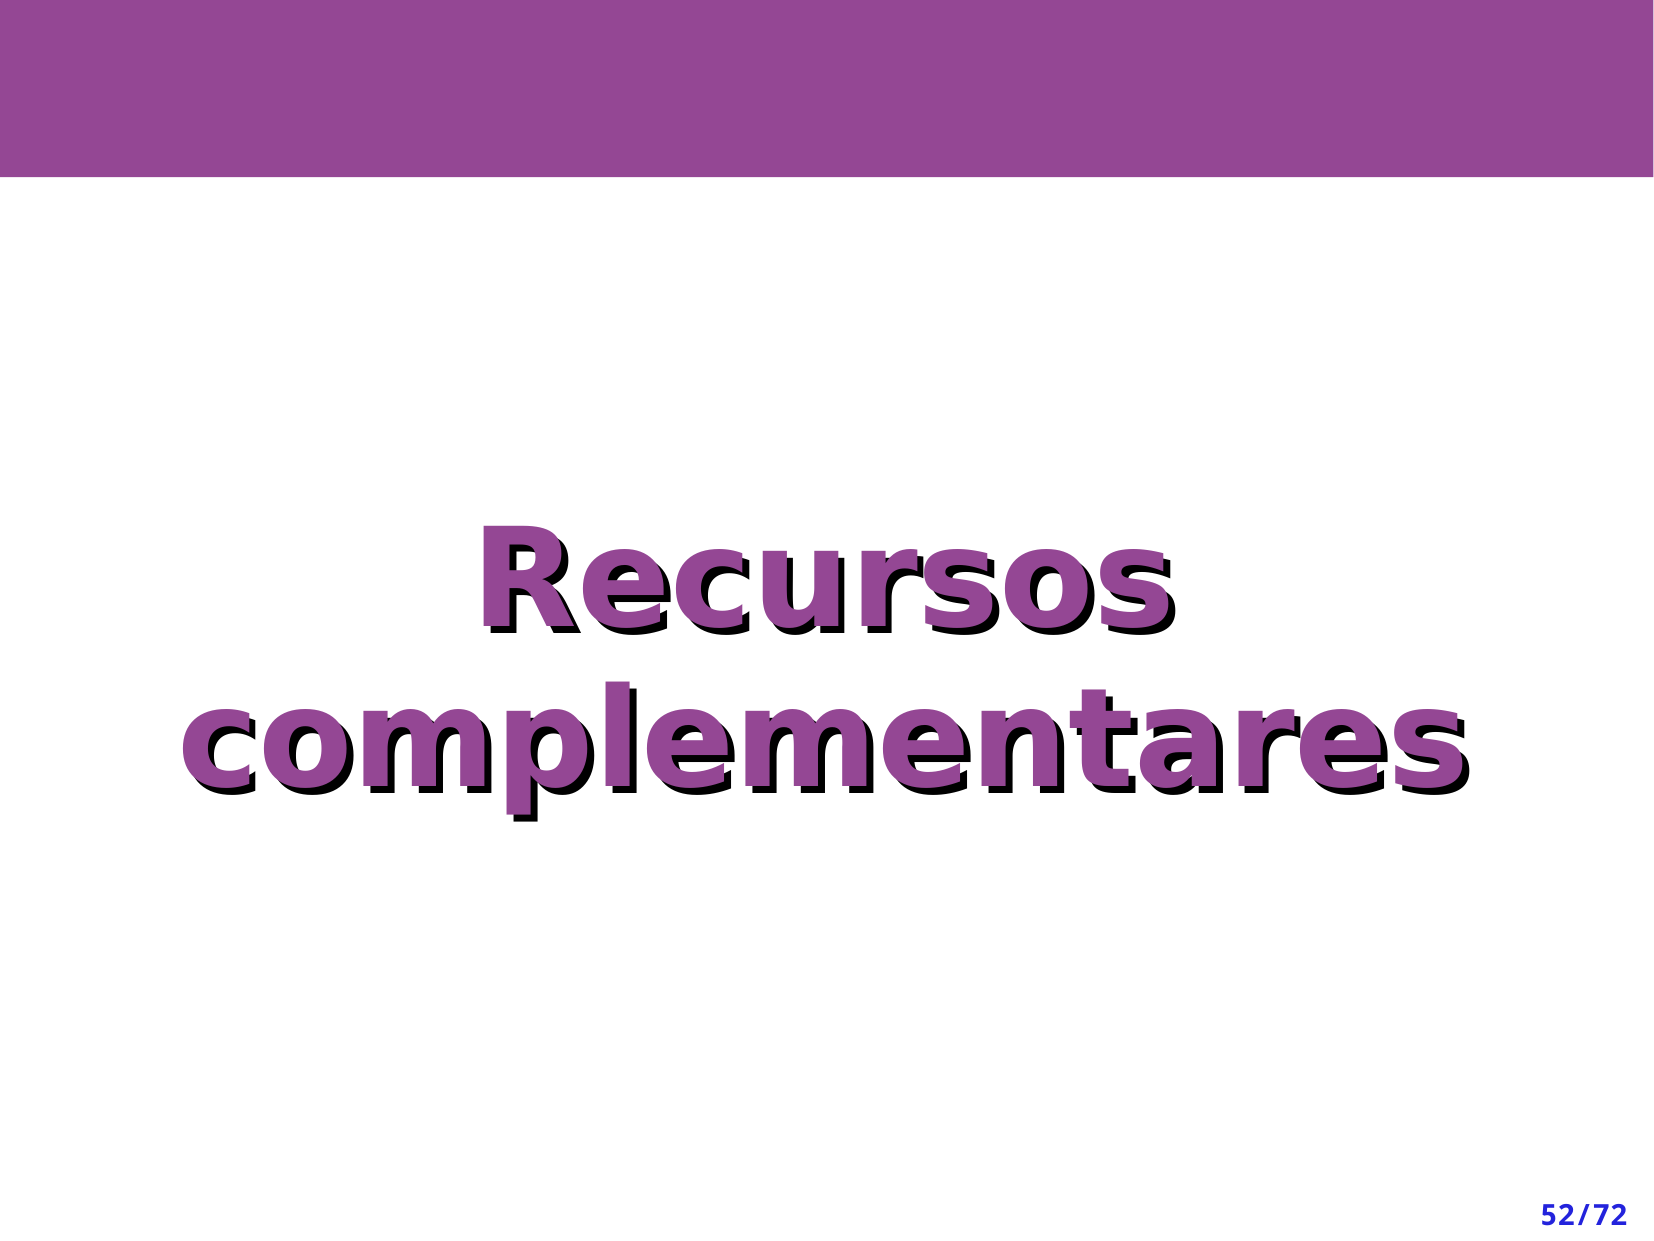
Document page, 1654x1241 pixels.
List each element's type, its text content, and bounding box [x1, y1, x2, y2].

text_box Recursos complementares [162, 491, 1492, 827]
